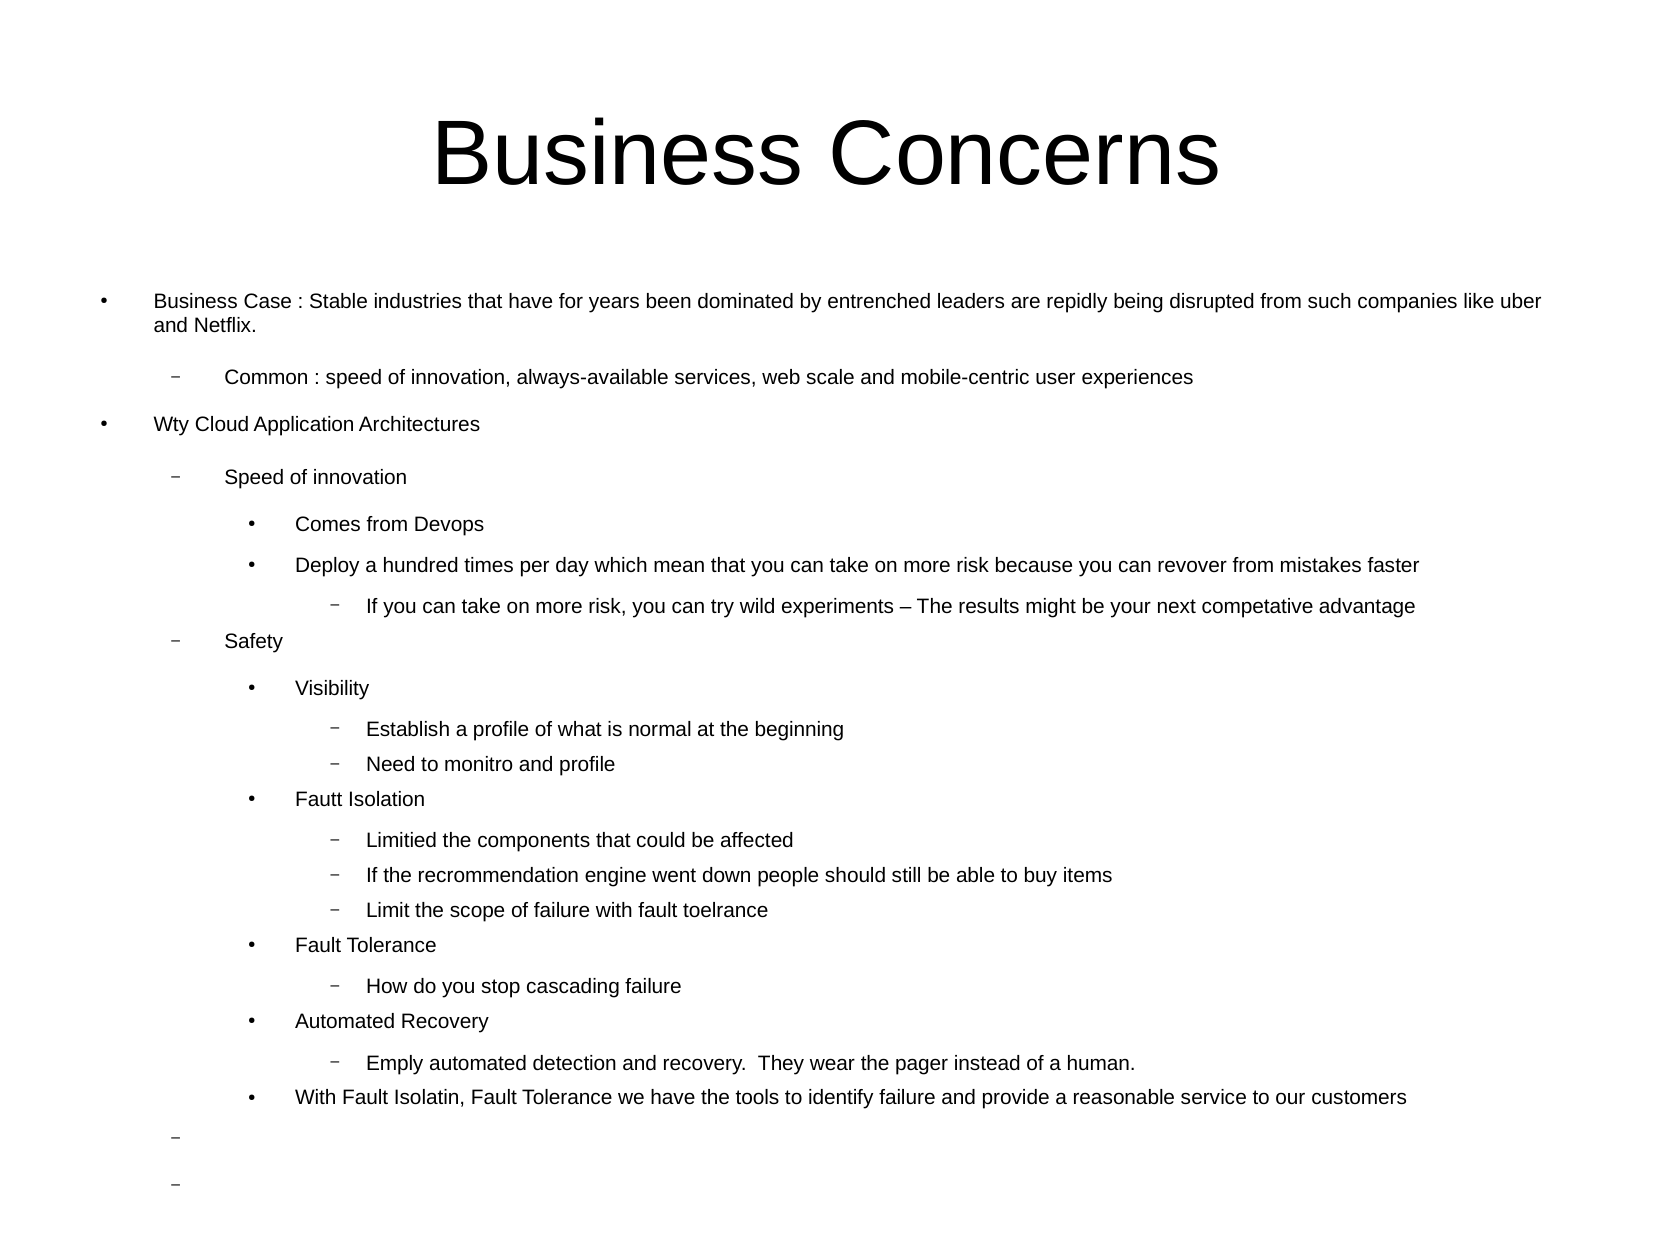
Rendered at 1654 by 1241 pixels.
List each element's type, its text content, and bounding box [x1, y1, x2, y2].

list Business Case : Stable industries that have for years been dominated by entrenched leaders are repidly being disrupted from such companies like uber and Netflix. Common : speed of innovation, always-available services, web scale and mobile-centric user experiences Wty Cloud Application Architectures Speed of innovation Comes from Devops Deploy a hundred times per day which mean that you can take on more risk because you can revover from mistakes faster If you can take on more risk, you can try wild experiments – The results might be your next competative advantage Safety Visibility Establish a profile of what is normal at the beginning Need to monitro and profile Fautt Isolation Limitied the components that could be affected If the recrommendation engine went down people should still be able to buy items Limit the scope of failure with fault toelrance Fault Tolerance How do you stop cascading failure Automated Recovery Emply automated detection and recovery. They wear the pager instead of a human. With Fault Isolatin, Fault Tolerance we have the tools to identify failure and provide a reasonable service to our customers [82, 290, 1571, 1201]
title Business Concerns [82, 49, 1571, 257]
